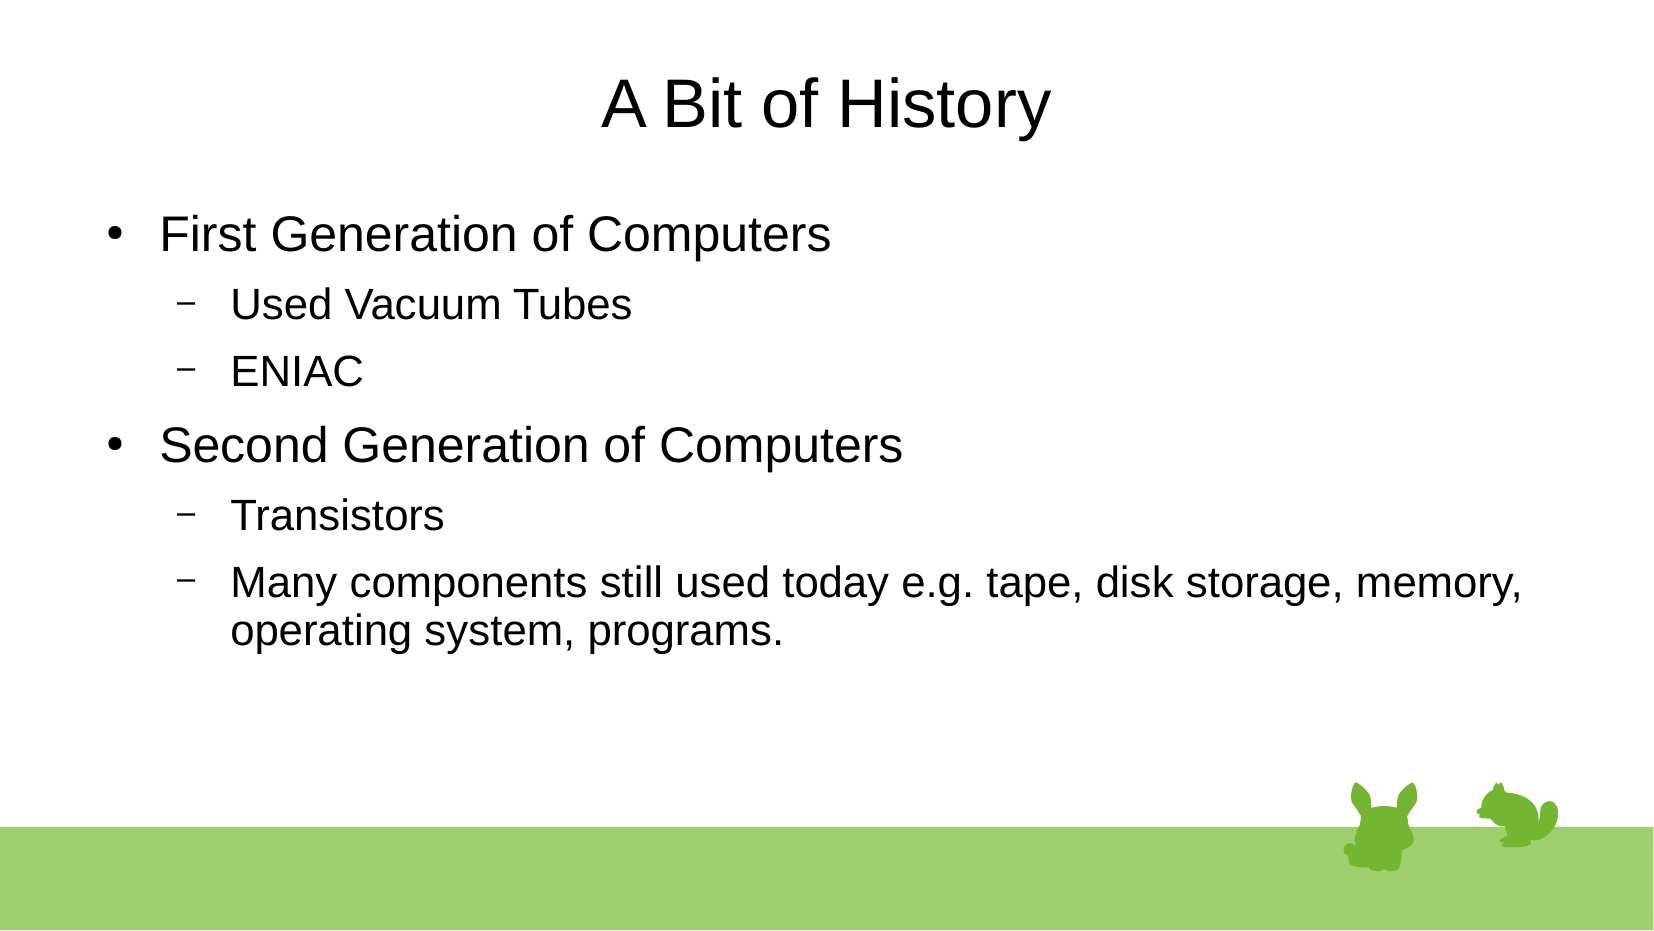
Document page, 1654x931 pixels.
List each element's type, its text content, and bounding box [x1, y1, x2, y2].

list First Generation of Computers Used Vacuum Tubes ENIAC Second Generation of Computers Transistors Many components still used today e.g. tape, disk storage, memory, operating system, programs. [88, 206, 1565, 739]
title A Bit of History [88, 29, 1565, 178]
